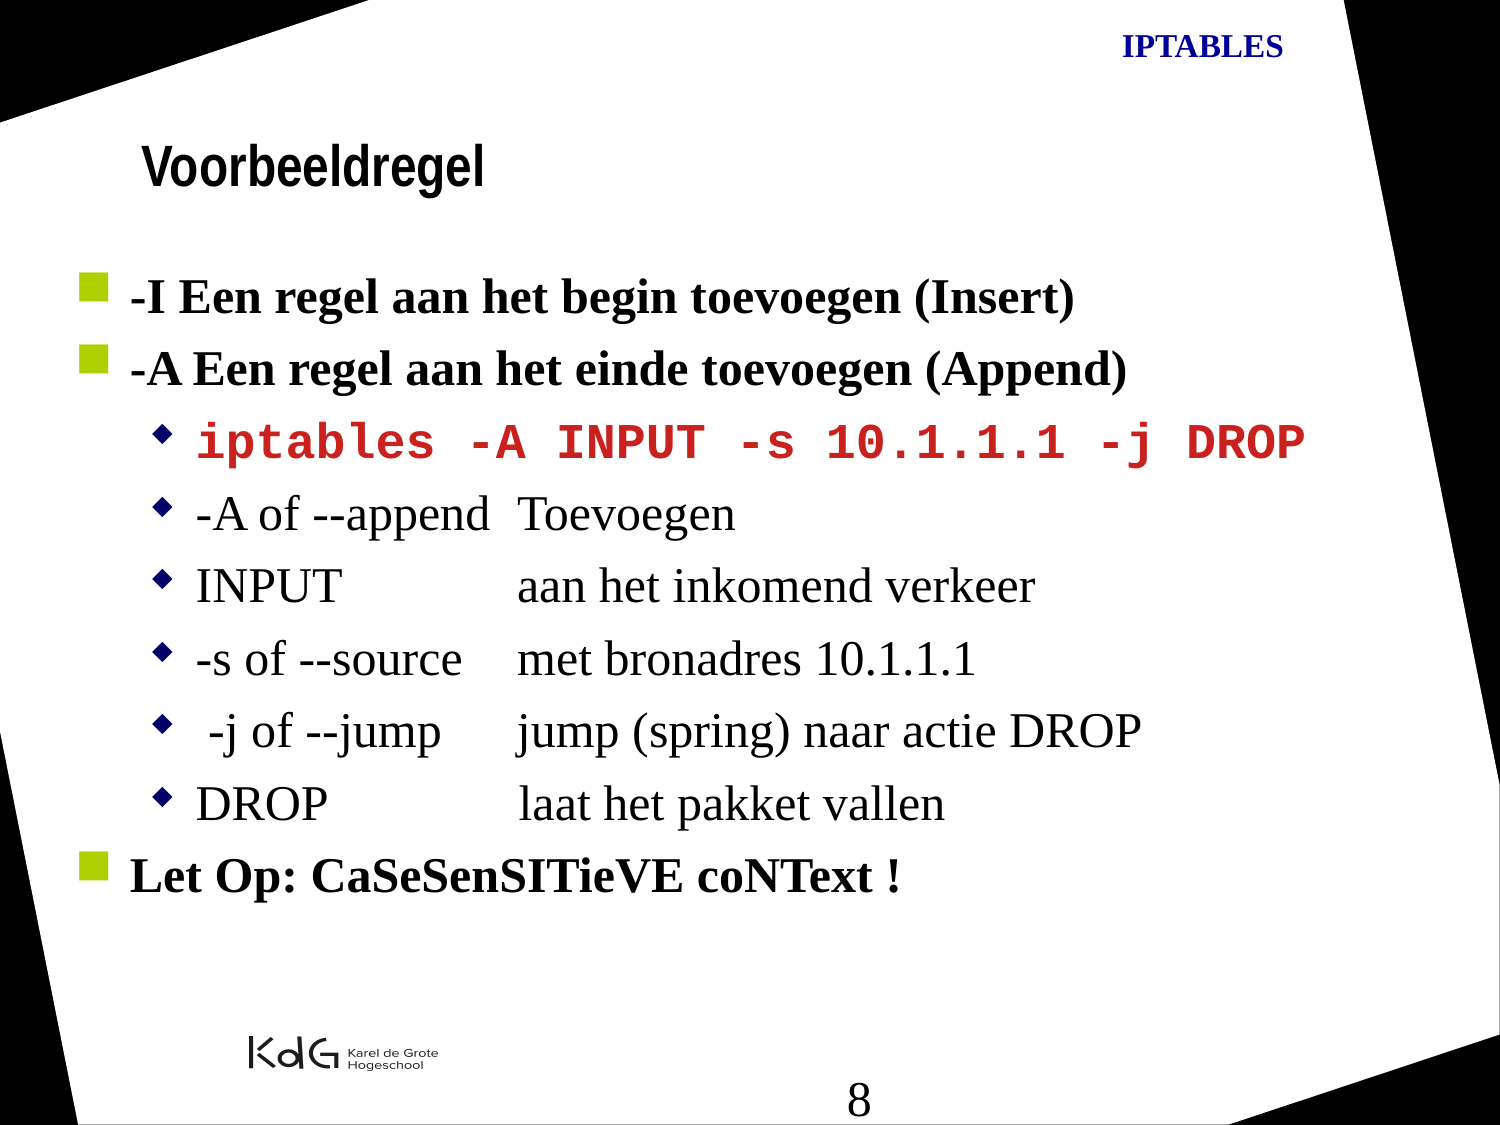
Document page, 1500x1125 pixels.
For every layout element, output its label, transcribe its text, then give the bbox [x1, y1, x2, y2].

text_box -I Een regel aan het begin toevoegen (Insert) -A Een regel aan het einde toevoegen (Append) iptables -A INPUT -s 10.1.1.1 -j DROP -A of --append Toevoegen INPUT aan het inkomend verkeer -s of --source met bronadres 10.1.1.1 -j of --jump jump (spring) naar actie DROP DROP laat het pakket vallen Let Op: CaSeSenSITieVE coNText ! [75, 263, 1425, 1006]
picture [249, 1036, 438, 1071]
text_box Voorbeeldregel [141, 72, 1447, 253]
